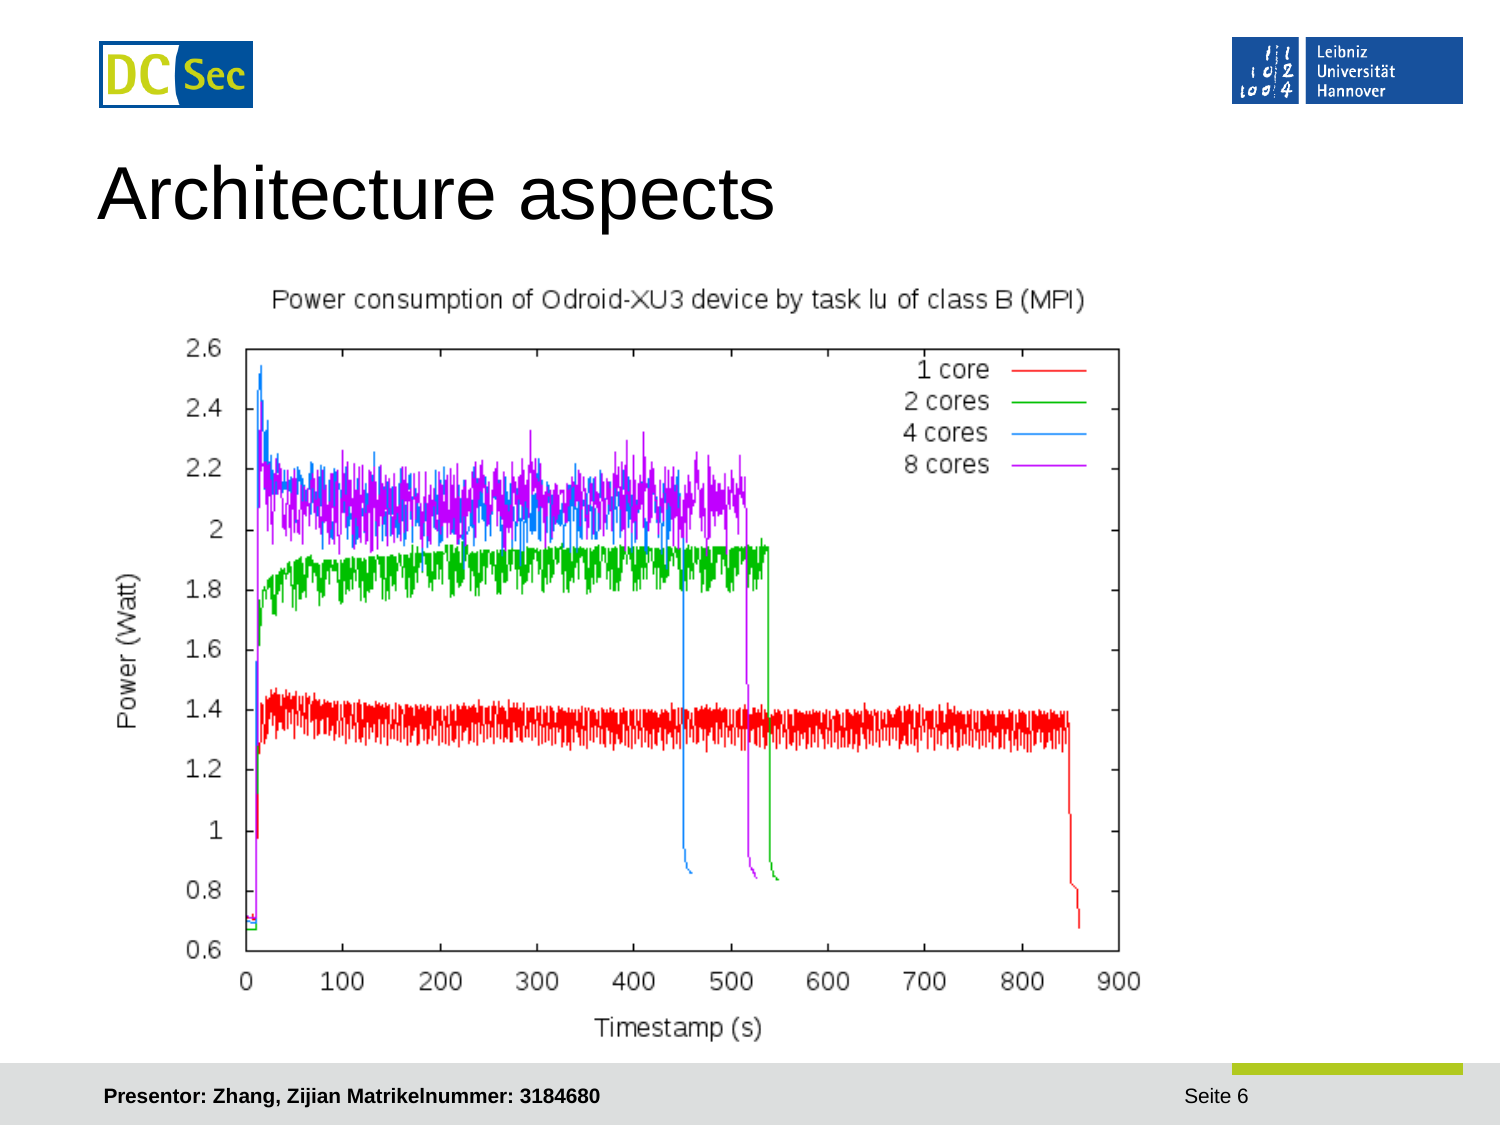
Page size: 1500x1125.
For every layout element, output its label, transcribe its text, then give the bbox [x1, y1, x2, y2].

picture [106, 254, 1170, 1052]
picture [99, 41, 253, 108]
text_box Presentor: Zhang, Zijian Matrikelnummer: 3184680 [88, 1074, 1181, 1125]
picture [1232, 37, 1463, 104]
title Architecture aspects [82, 137, 1463, 274]
